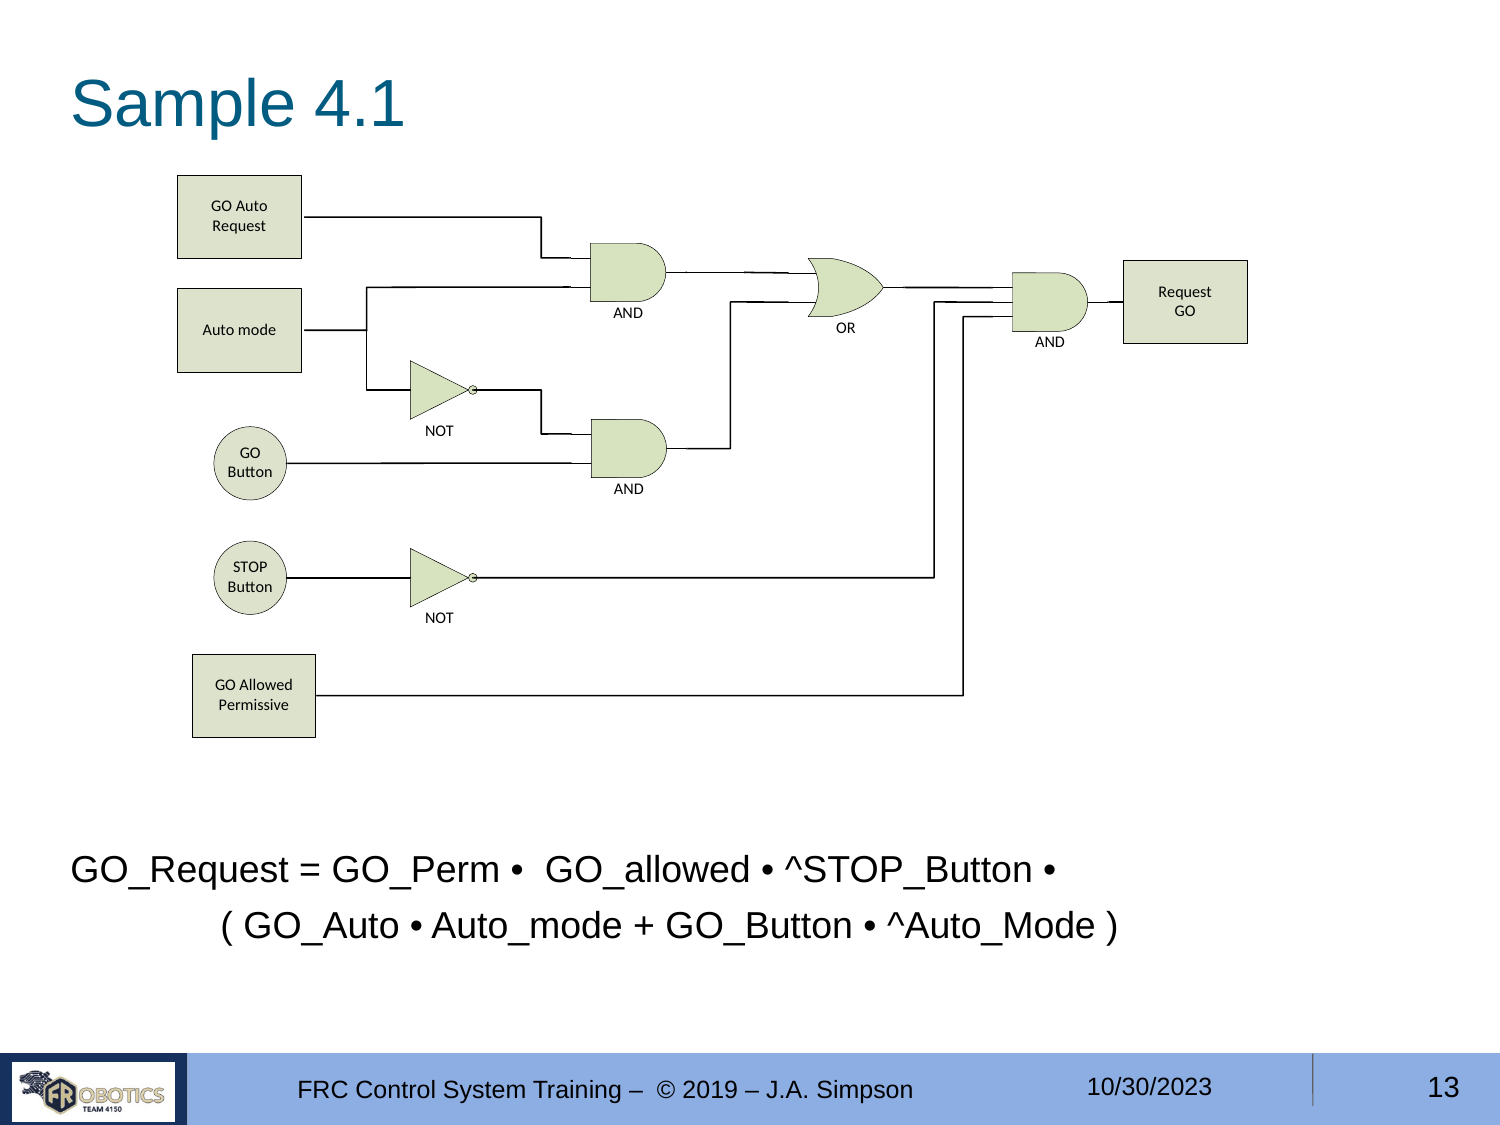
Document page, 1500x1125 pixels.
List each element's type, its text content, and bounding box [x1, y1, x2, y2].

slide_number 10/30/2023 [1012, 1071, 1288, 1100]
picture [12, 1062, 175, 1122]
footer FRC Control System Training – © 2019 – J.A. Simpson [225, 1074, 988, 1103]
list GO_Request = GO_Perm • GO_allowed • ^STOP_Button • ( GO_Auto • Auto_mode + GO_Button • ^Auto_Mode ) [55, 837, 1340, 973]
picture [174, 172, 1250, 740]
slide_number <number> [1337, 1072, 1475, 1100]
title Sample 4.1 [55, 52, 1443, 148]
